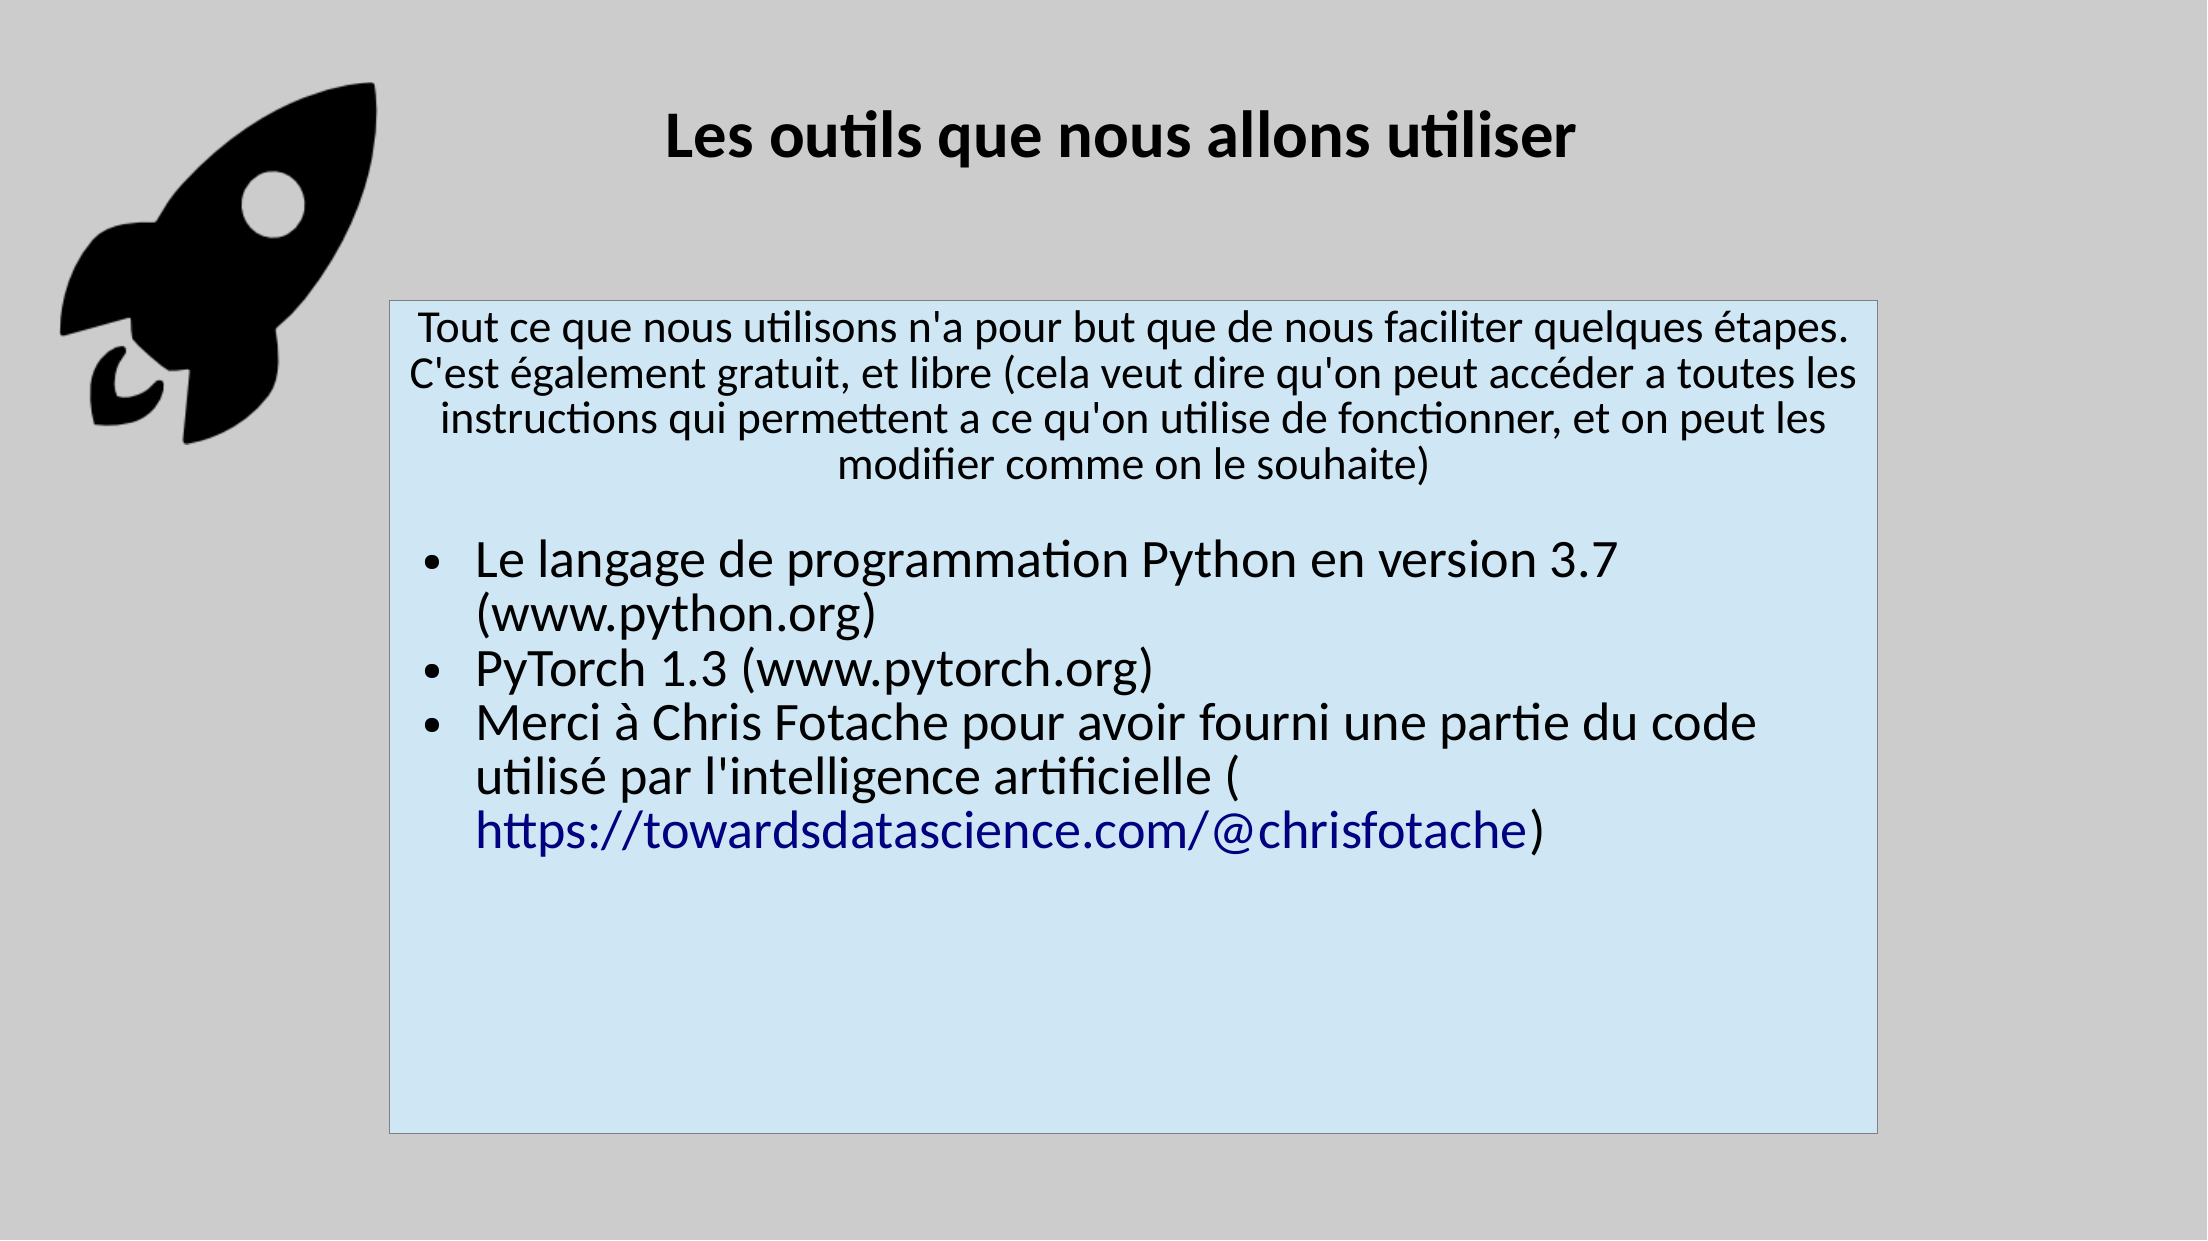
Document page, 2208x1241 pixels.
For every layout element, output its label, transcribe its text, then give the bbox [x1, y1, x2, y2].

title Les outils que nous allons utiliser [378, 94, 1867, 187]
text_box Tout ce que nous utilisons n'a pour but que de nous faciliter quelques étapes. C'est également gratuit, et libre (cela veut dire qu'on peut accéder a toutes les instructions qui permettent a ce qu'on utilise de fonctionner, et on peut les modifier comme on le souhaite) Le langage de programmation Python en version 3.7 (www.python.org) PyTorch 1.3 (www.pytorch.org) Merci à Chris Fotache pour avoir fourni une partie du code utilisé par l'intelligence artificielle (https://towardsdatascience.com/@chrisfotache) [389, 300, 1878, 1134]
picture [59, 82, 378, 446]
